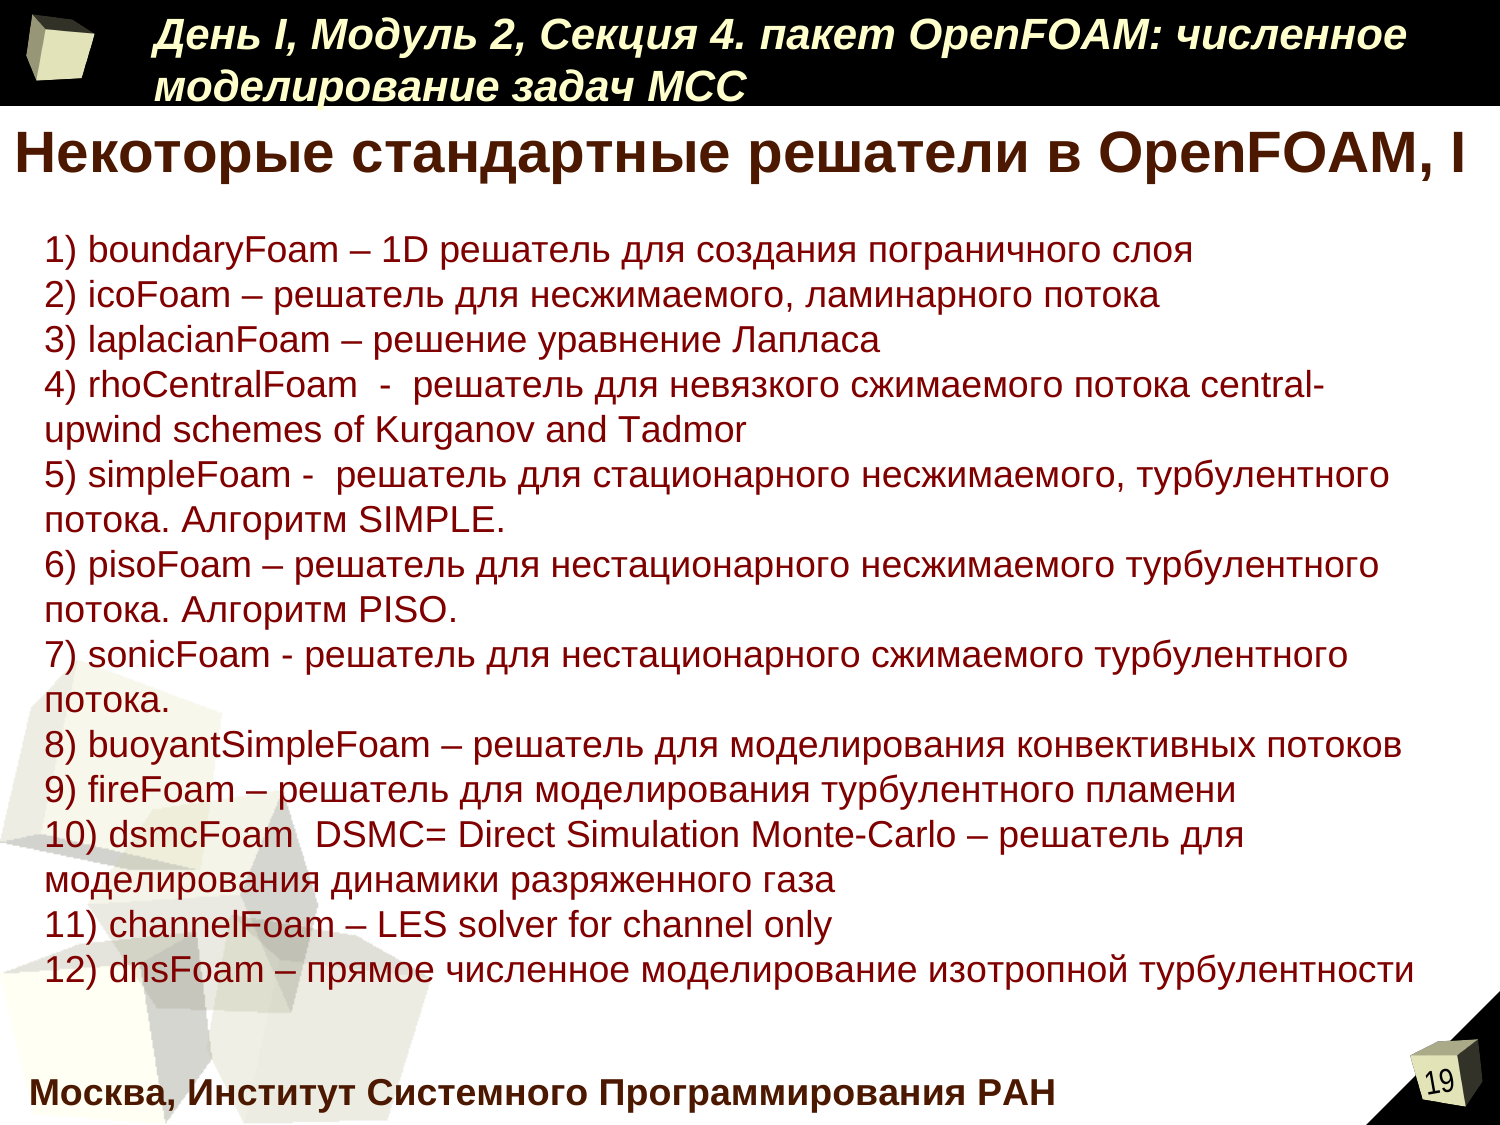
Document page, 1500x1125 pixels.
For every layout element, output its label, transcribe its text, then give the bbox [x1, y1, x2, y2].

text_box 1) boundaryFoam – 1D решатель для создания пограничного слоя 2) icoFoam – решатель для несжимаемого, ламинарного потока 3) laplacianFoam – решение уравнение Лапласа 4) rhoCentralFoam - решатель для невязкого сжимаемого потока central-upwind schemes of Kurganov and Tadmor 5) simpleFoam - решатель для стационарного несжимаемого, турбулентного потока. Алгоритм SIMPLE. 6) pisoFoam – решатель для нестационарного несжимаемого турбулентного потока. Алгоритм PISO. 7) sonicFoam - решатель для нестационарного сжимаемого турбулентного потока. 8) buoyantSimpleFoam – решатель для моделирования конвективных потоков 9) fireFoam – решатель для моделирования турбулентного пламени 10) dsmcFoam DSMC= Direct Simulation Monte-Carlo – решатель для моделирования динамики разряженного газа 11) channelFoam – LES solver for channel only 12) dnsFoam – прямое численное моделирование изотропной турбулентности [29, 217, 1447, 998]
picture [423, 1088, 433, 1102]
picture [0, 659, 433, 1125]
text_box Некоторые стандартные решатели в OpenFOAM, I [0, 106, 1500, 192]
